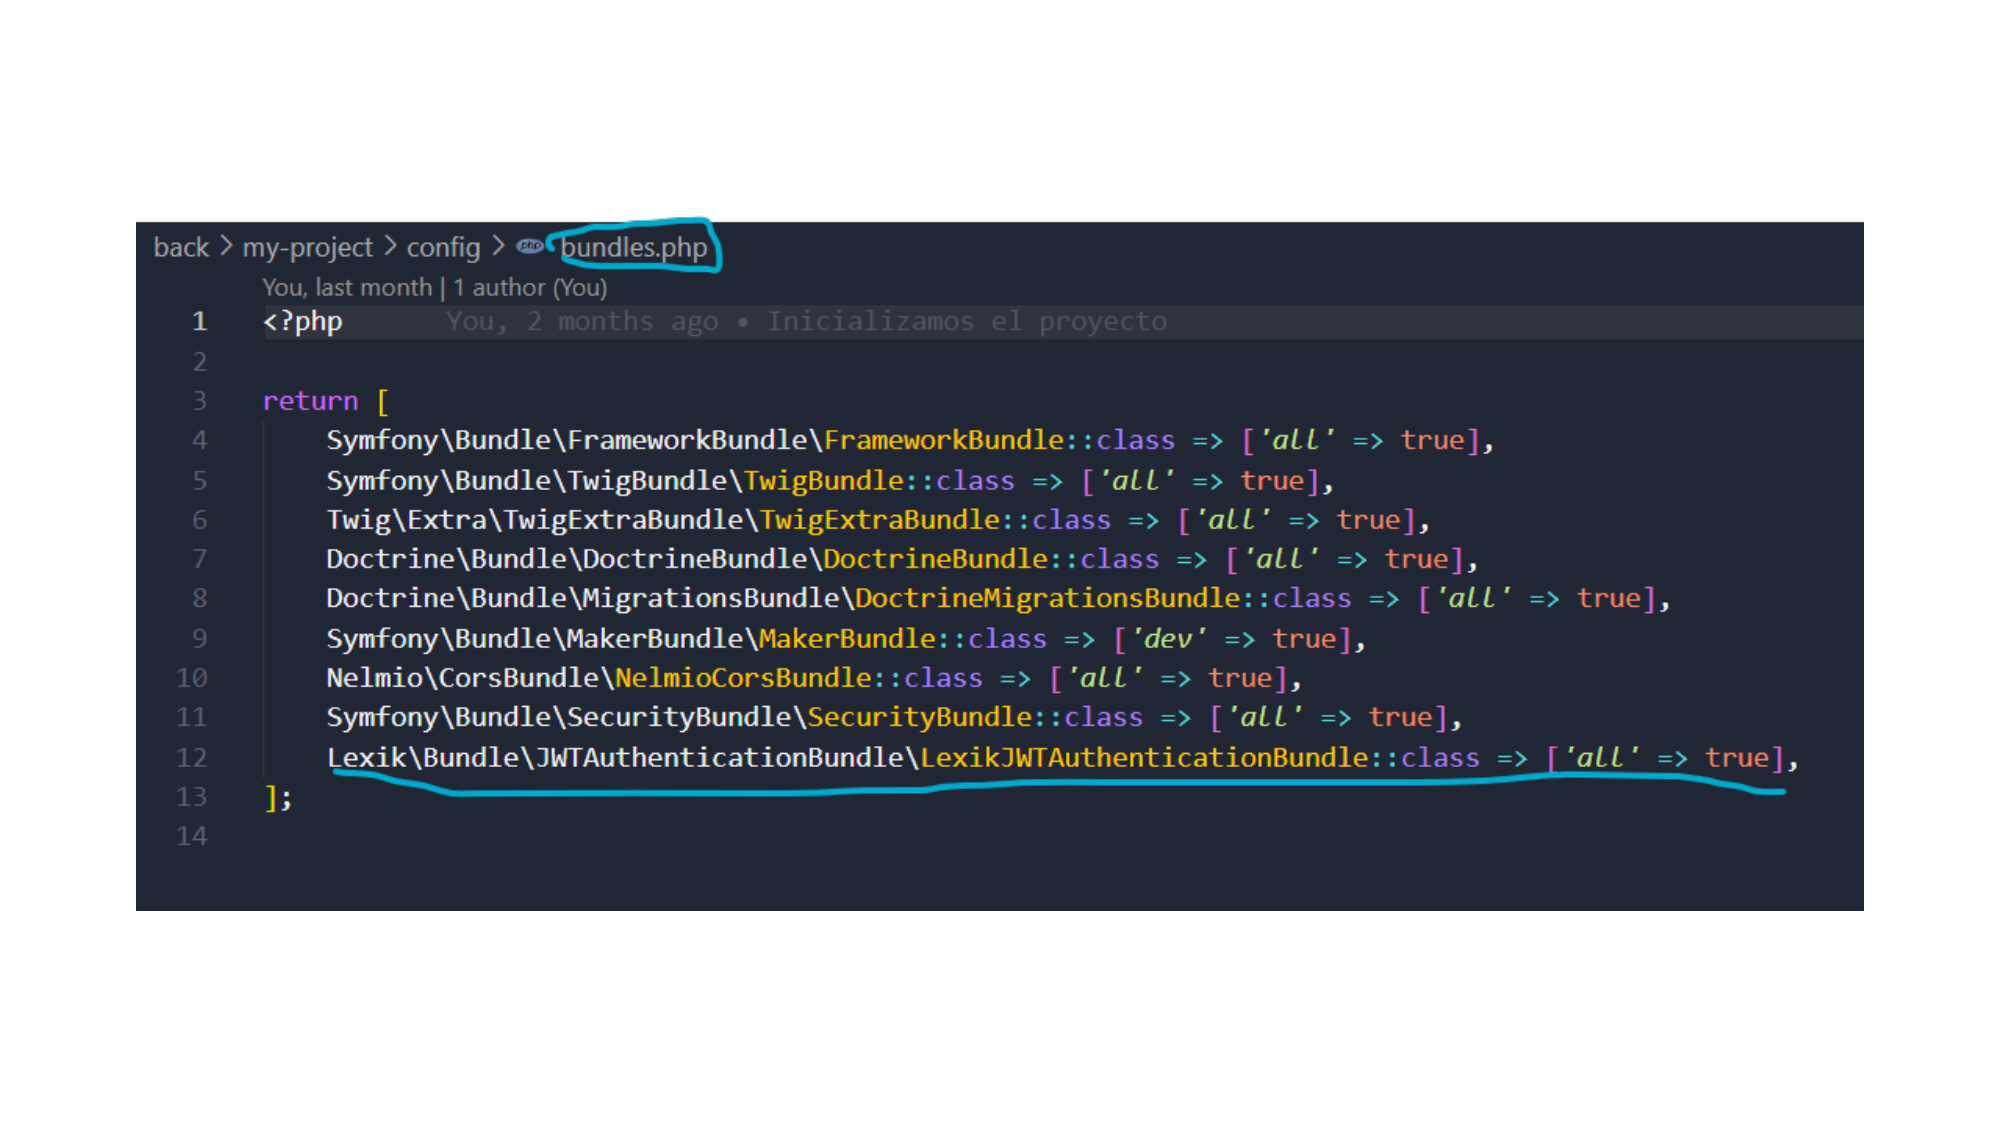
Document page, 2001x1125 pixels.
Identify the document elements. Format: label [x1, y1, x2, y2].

picture [136, 214, 1864, 911]
